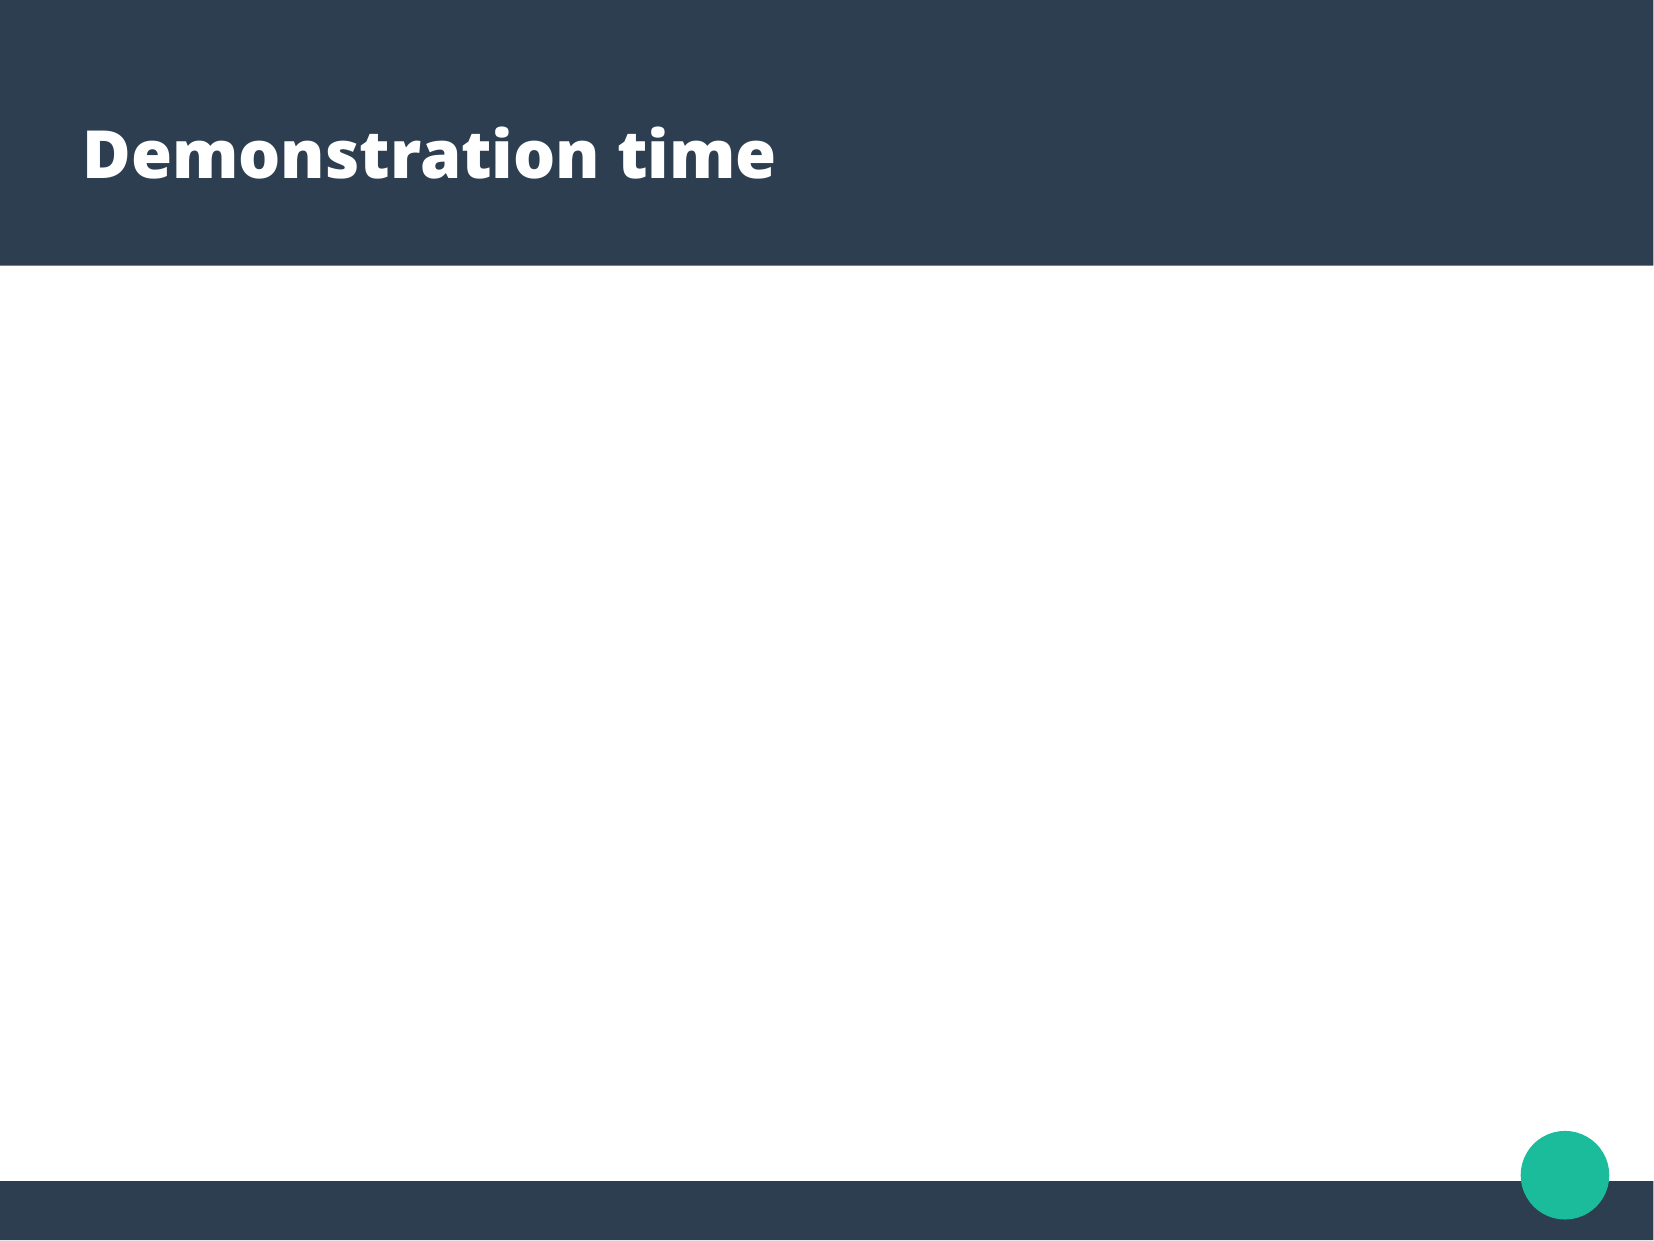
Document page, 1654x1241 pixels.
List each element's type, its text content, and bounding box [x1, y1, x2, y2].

title Demonstration time [82, 49, 1571, 257]
